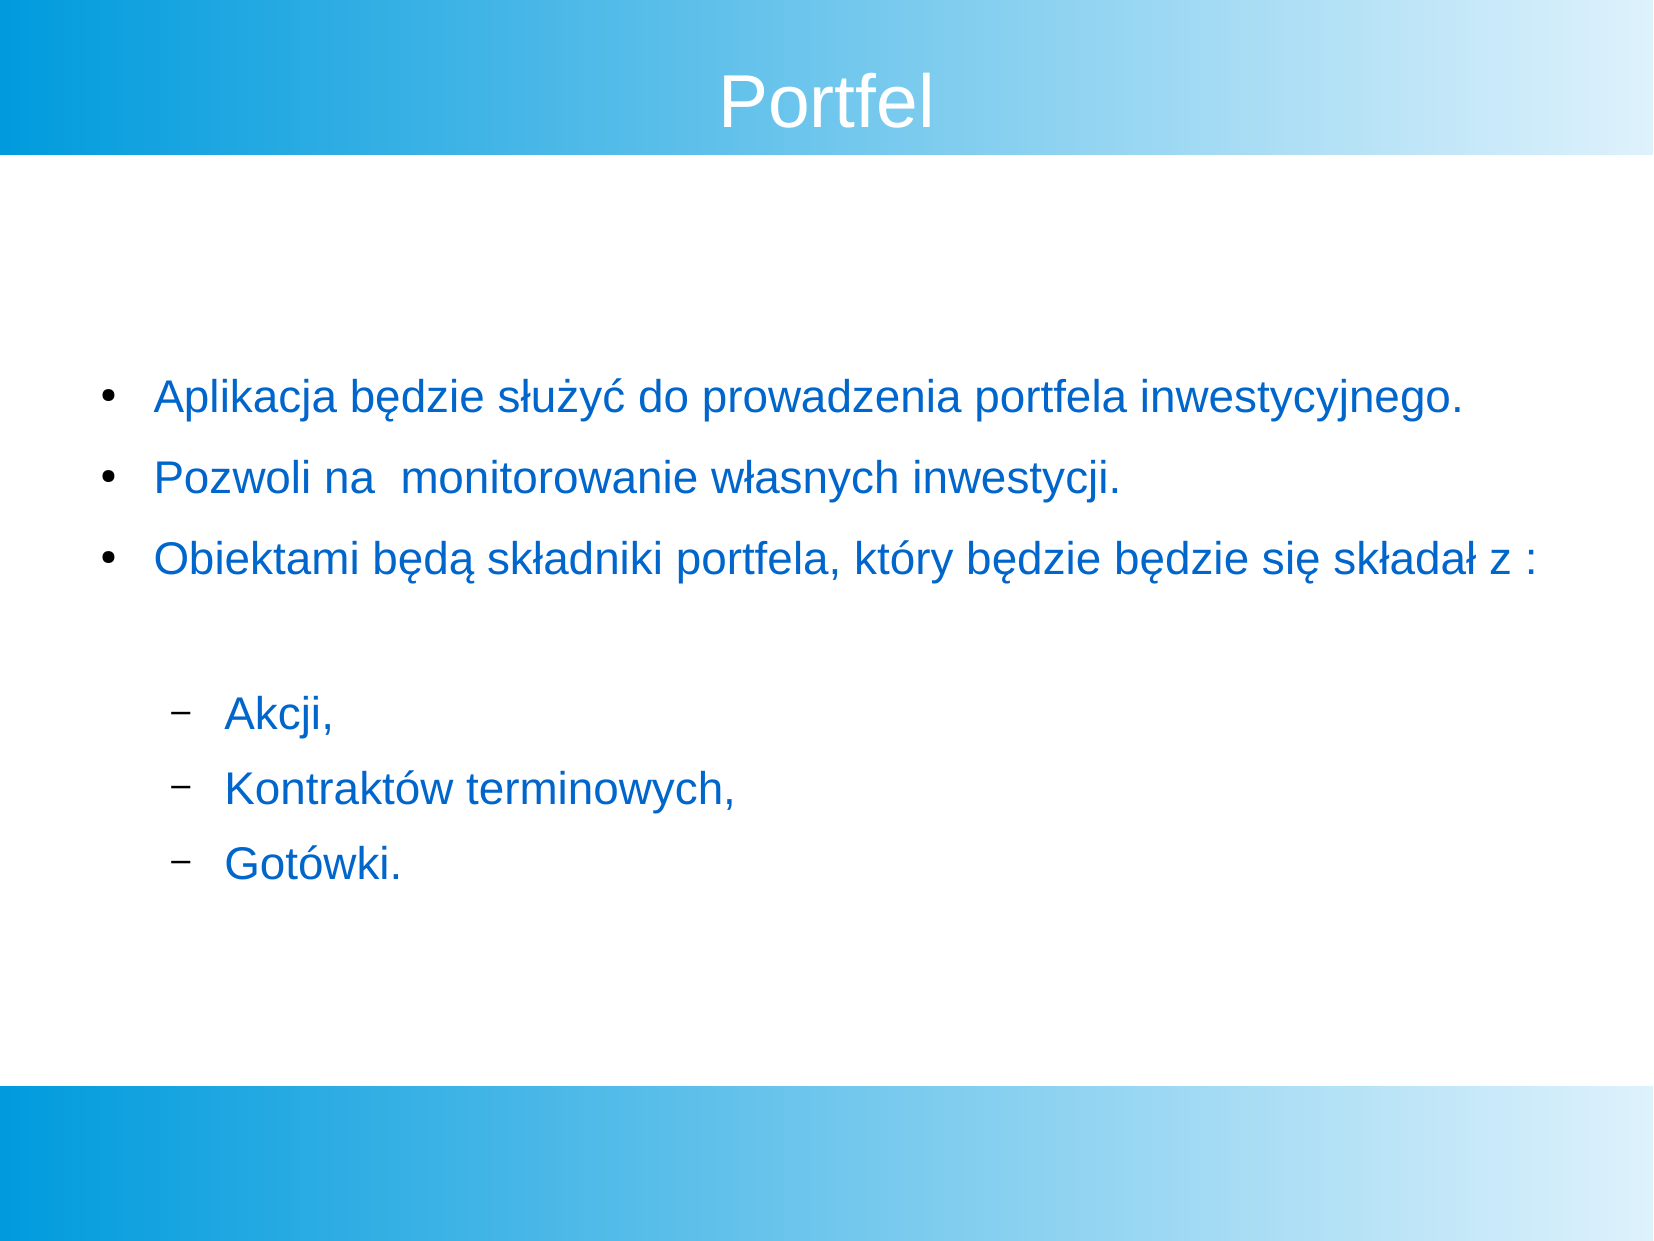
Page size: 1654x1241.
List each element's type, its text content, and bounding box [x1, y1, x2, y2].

list Aplikacja będzie służyć do prowadzenia portfela inwestycyjnego. Pozwoli na monitorowanie własnych inwestycji. Obiektami będą składniki portfela, który będzie będzie się składał z : Akcji, Kontraktów terminowych, Gotówki. [82, 290, 1571, 1010]
title Portfel [82, 49, 1571, 155]
